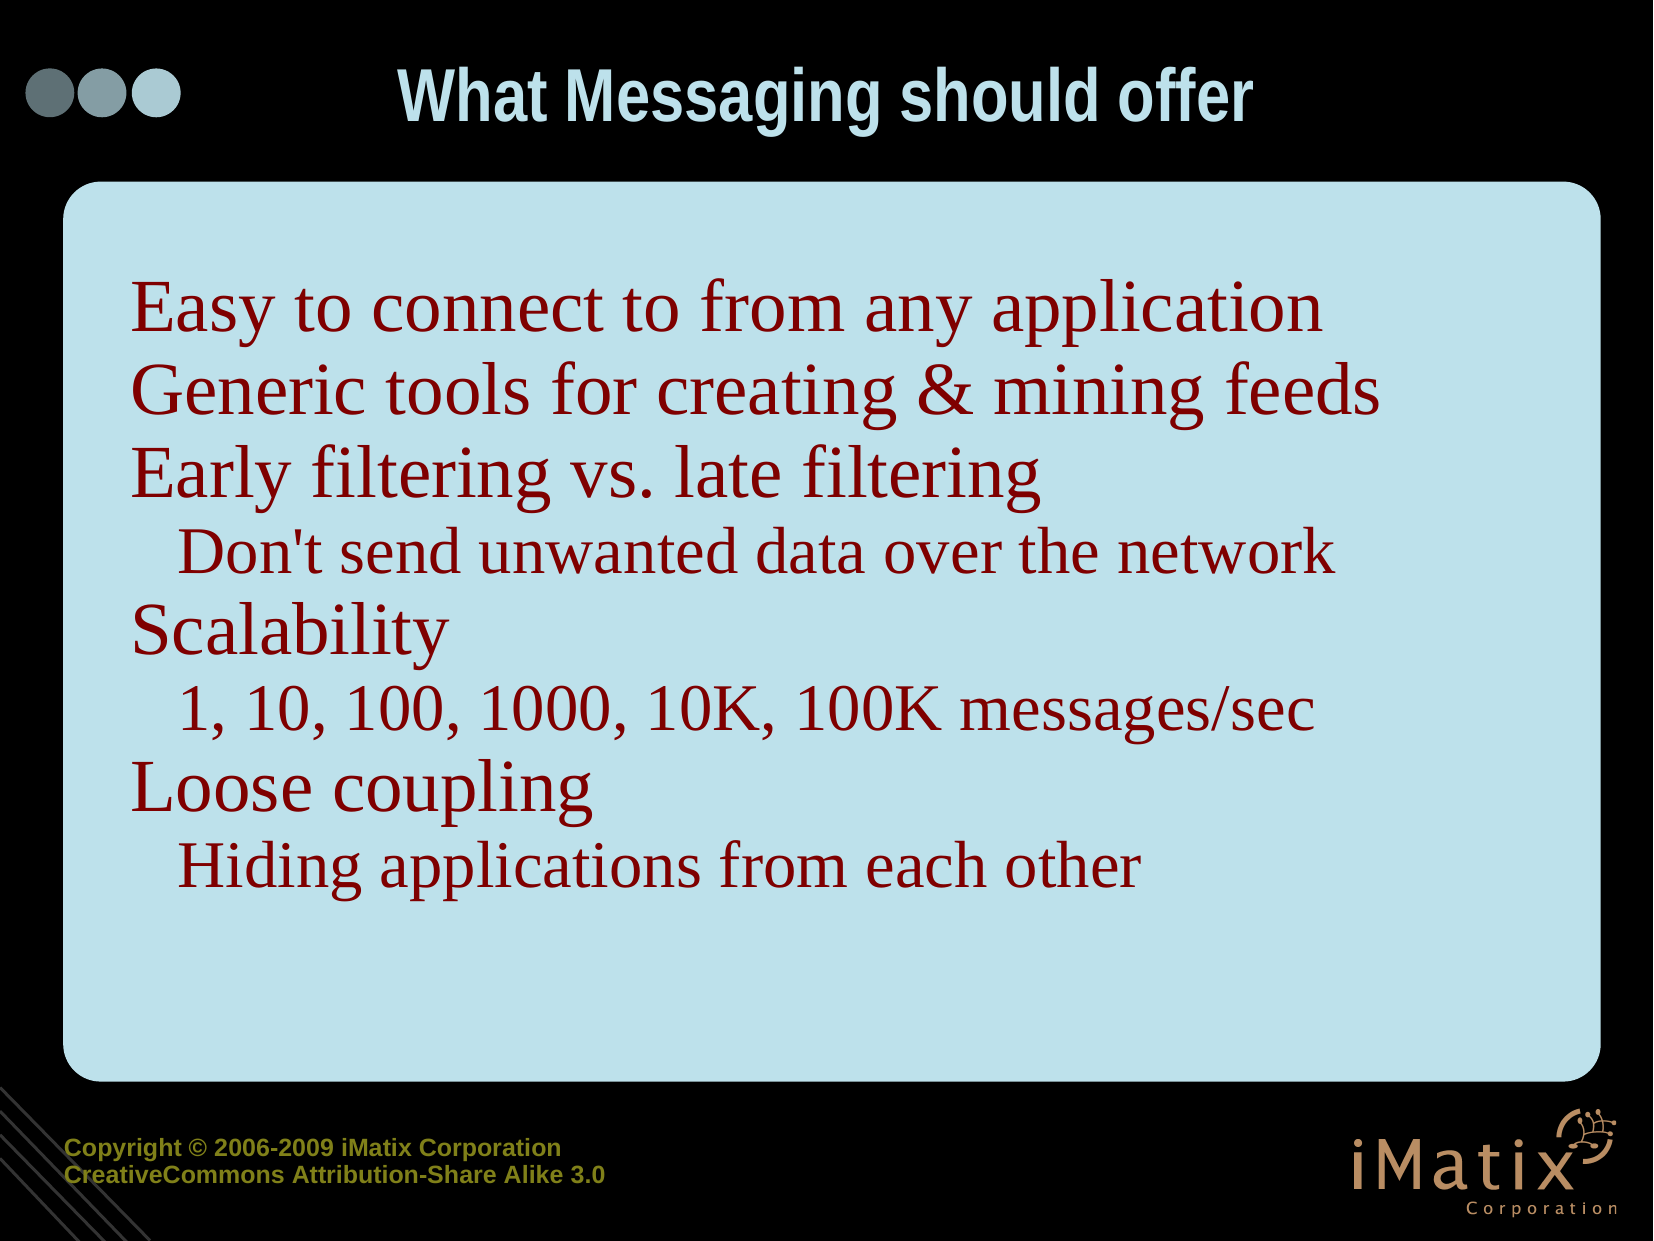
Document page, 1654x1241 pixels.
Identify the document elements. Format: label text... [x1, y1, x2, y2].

picture [1354, 1108, 1617, 1219]
title What Messaging should offer [0, 0, 1653, 188]
list Easy to connect to from any application Generic tools for creating & mining feeds Early filtering vs. late filtering Don't send unwanted data over the network Scalability 1, 10, 100, 1000, 10K, 100K messages/sec Loose coupling Hiding applications from each other [118, 264, 1509, 1010]
